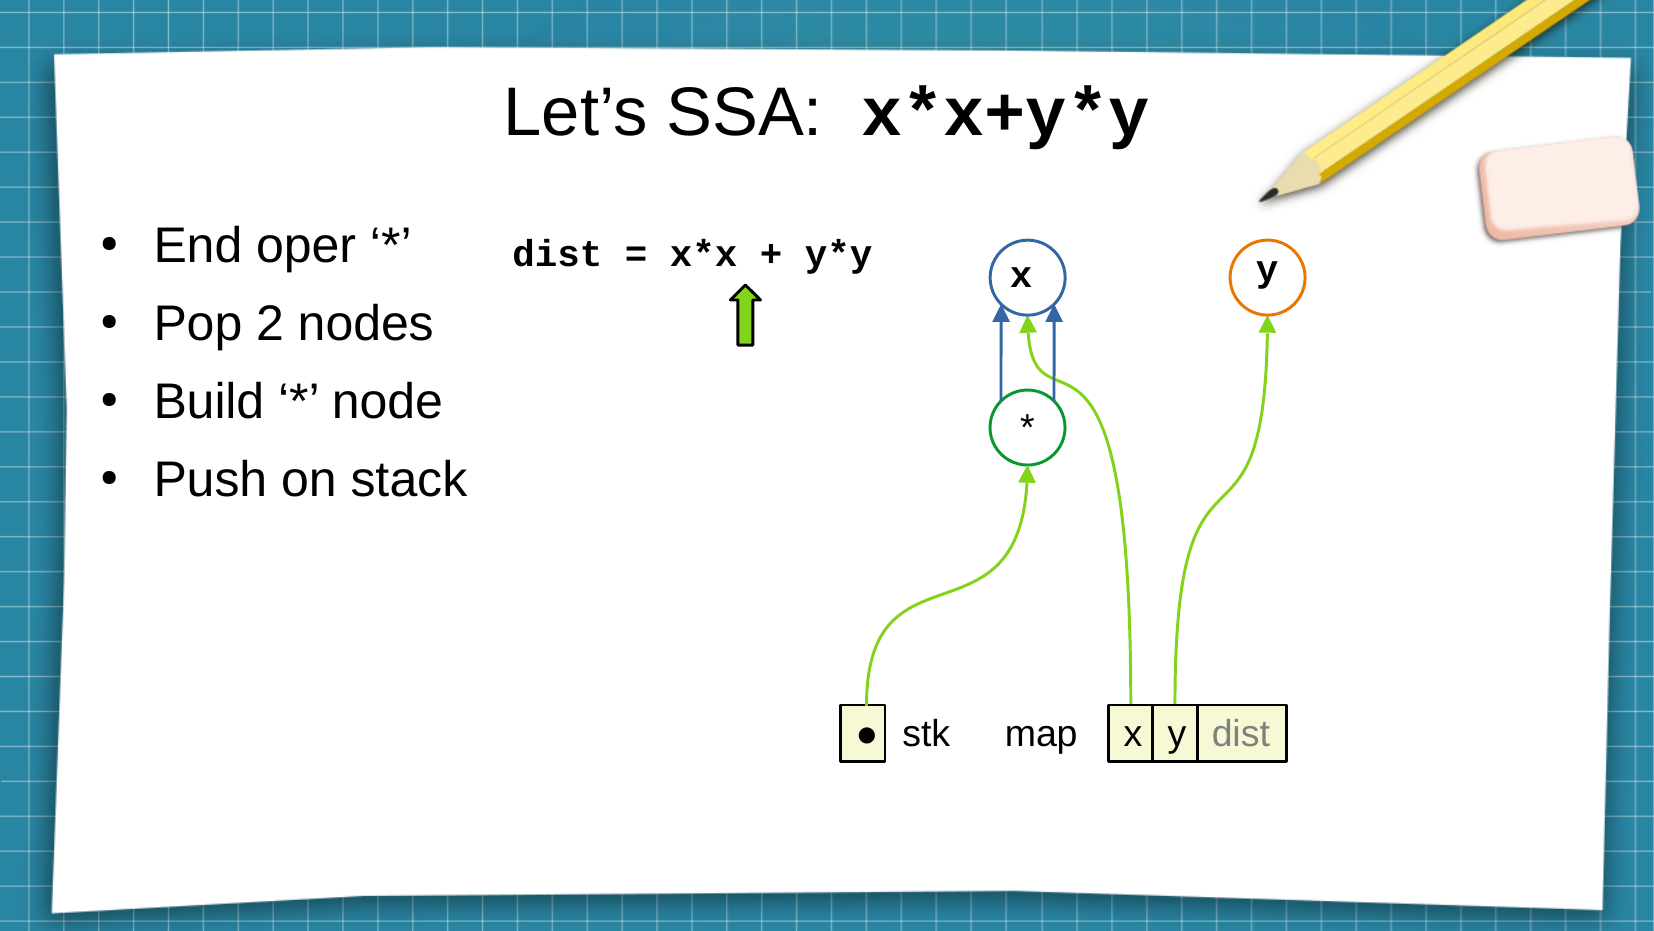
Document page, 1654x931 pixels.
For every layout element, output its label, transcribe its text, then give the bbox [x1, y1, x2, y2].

text_box stk [887, 705, 976, 762]
text_box x [995, 249, 1040, 306]
text_box x [1111, 705, 1151, 762]
text_box dist = x*x + y*y [482, 228, 903, 286]
text_box [730, 285, 761, 346]
text_box dist [1197, 705, 1287, 762]
text_box y [1152, 705, 1196, 762]
text_box * [990, 390, 1066, 466]
list End oper ‘*’ Pop 2 nodes Build ‘*’ node Push on stack [82, 217, 571, 841]
text_box y [1241, 242, 1294, 301]
title Let’s SSA: x*x+y*y [82, 37, 1571, 193]
text_box ● [840, 705, 886, 762]
picture [0, 0, 1654, 931]
text_box map [990, 705, 1111, 804]
